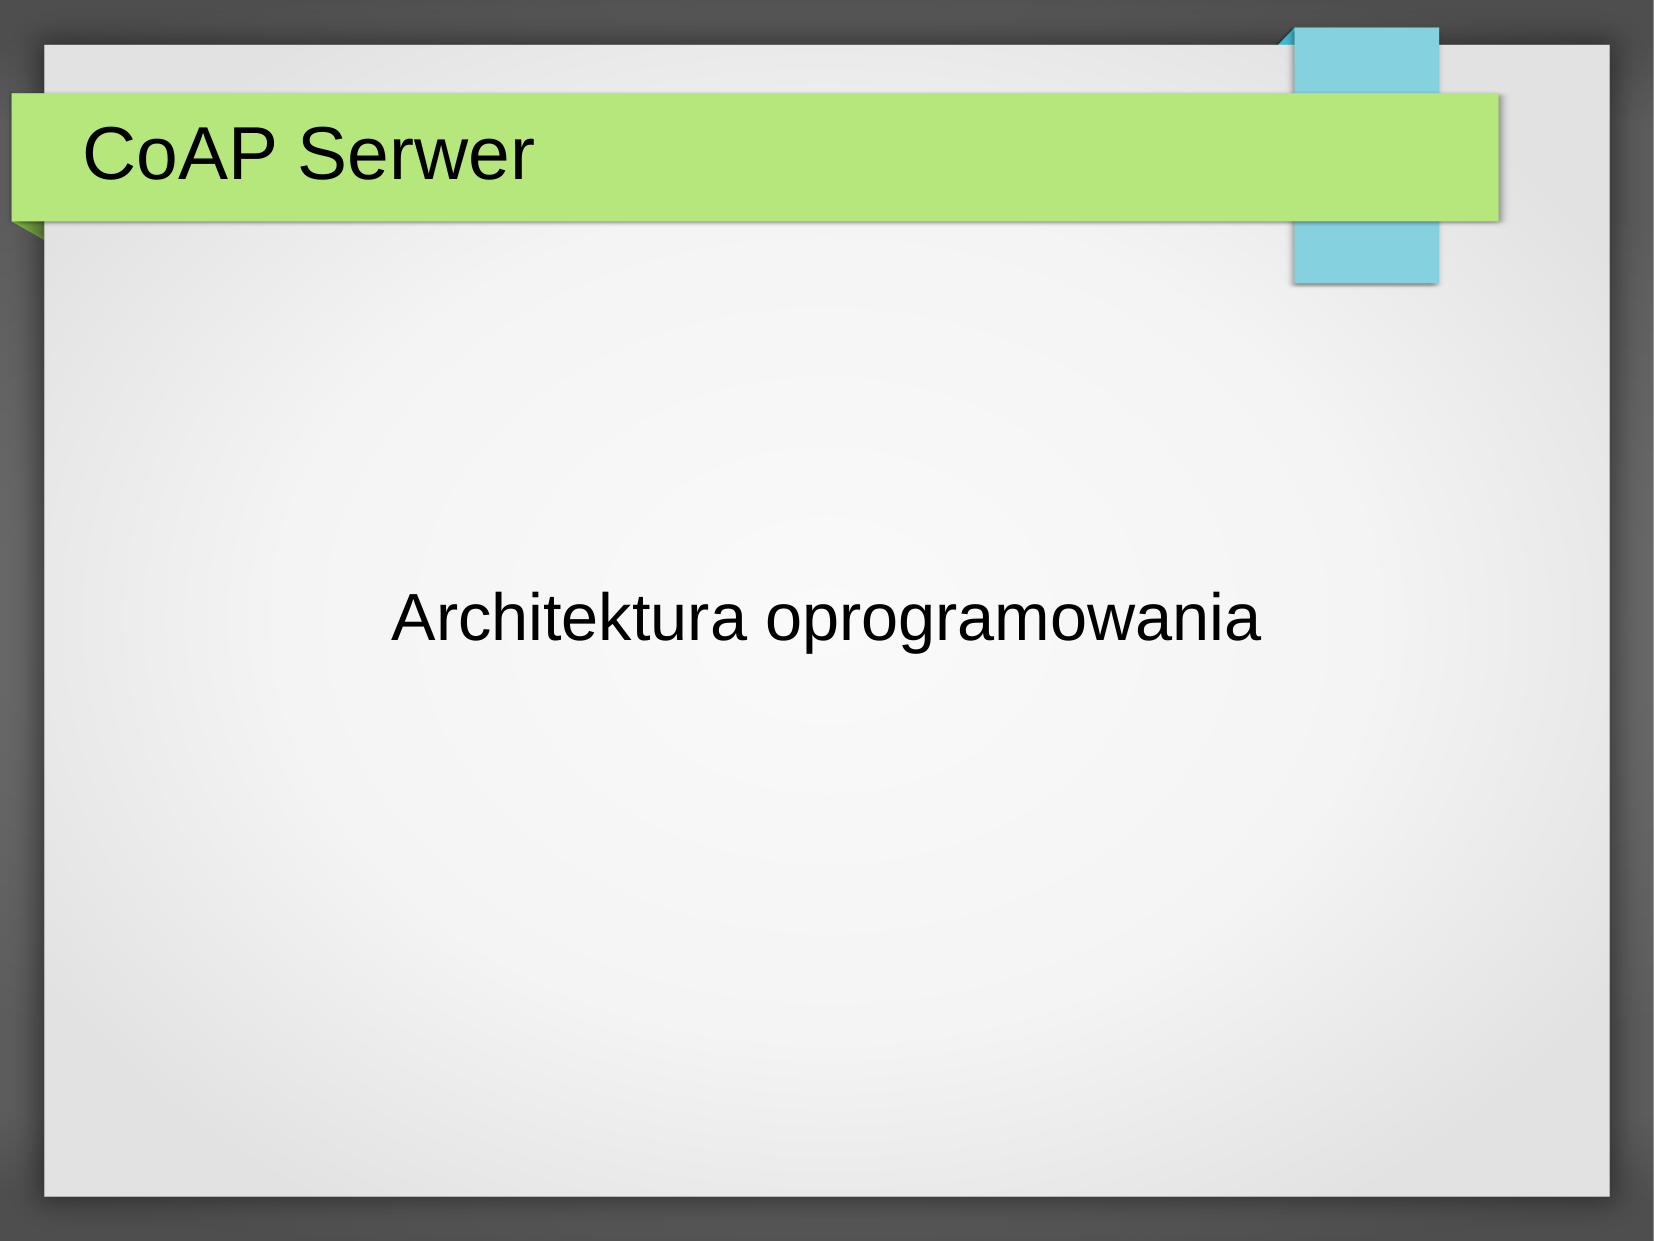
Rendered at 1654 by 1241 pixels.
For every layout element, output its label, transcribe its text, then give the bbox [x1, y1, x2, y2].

subtitle Architektura oprogramowania [82, 295, 1571, 1015]
title CoAP Serwer [82, 94, 1264, 213]
picture [0, 0, 1654, 1241]
